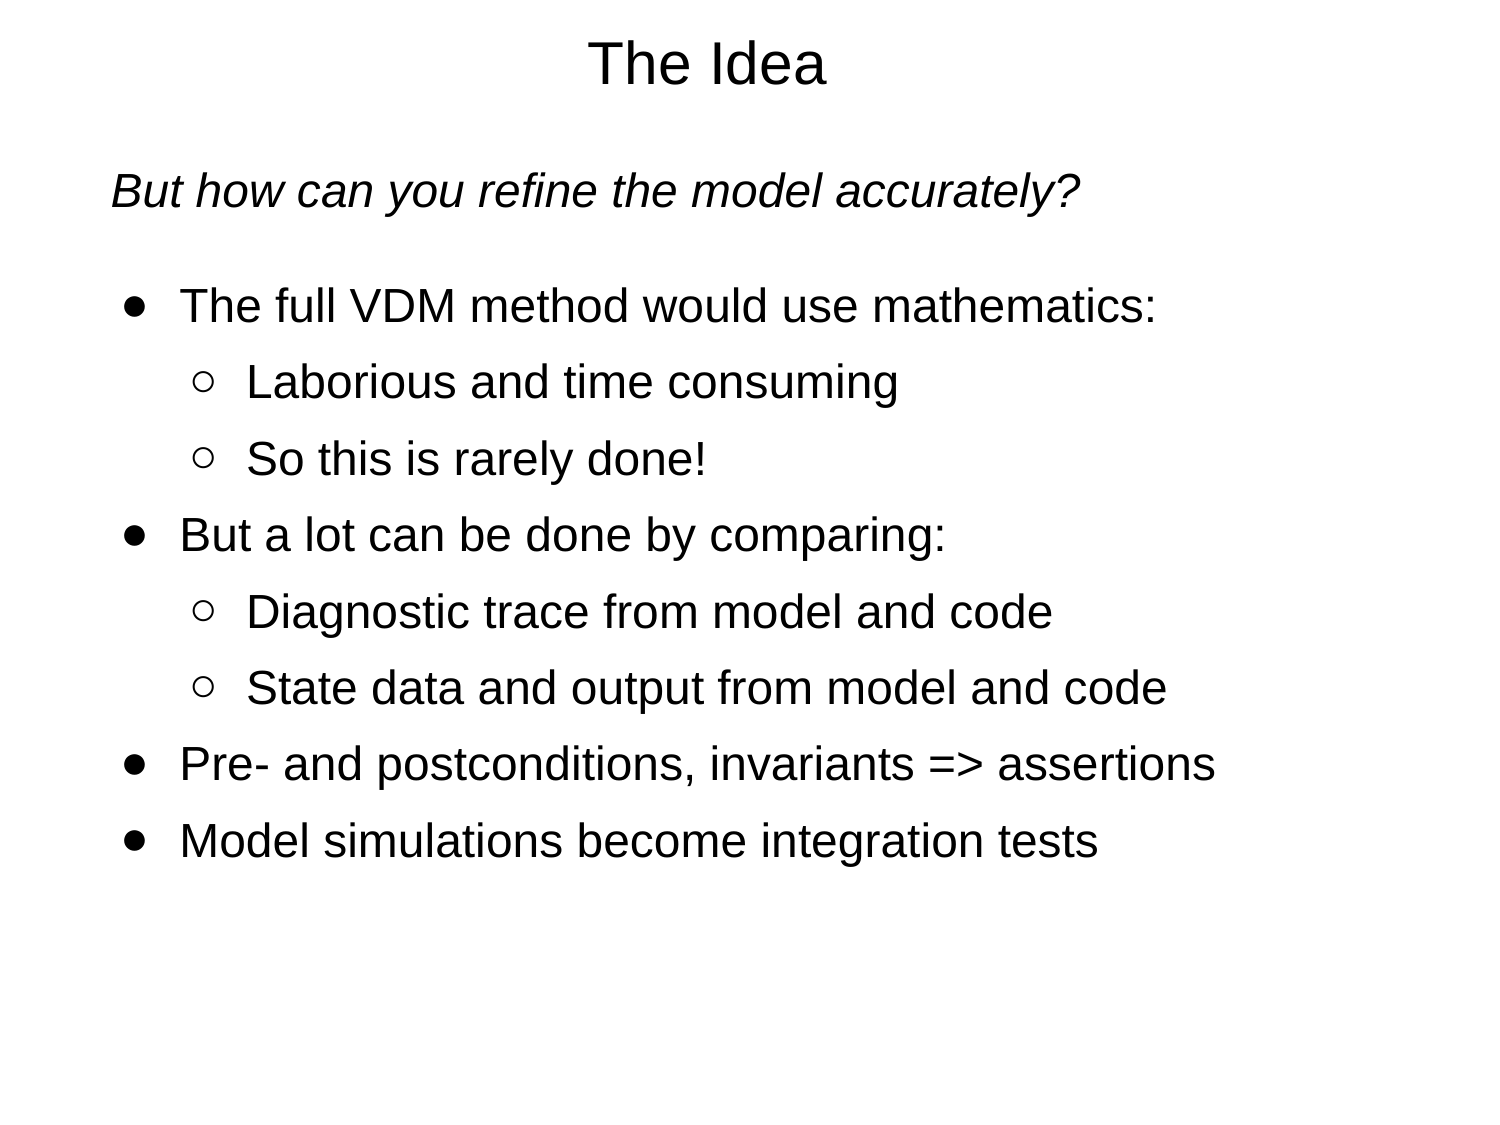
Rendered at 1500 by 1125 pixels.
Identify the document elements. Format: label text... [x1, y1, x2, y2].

text_box The Idea [587, 7, 912, 113]
text_box But how can you refine the model accurately? The full VDM method would use mathematics: Laborious and time consuming So this is rarely done! But a lot can be done by comparing: Diagnostic trace from model and code State data and output from model and code Pre- and postconditions, invariants => assertions Model simulations become integration tests [110, 159, 1440, 984]
